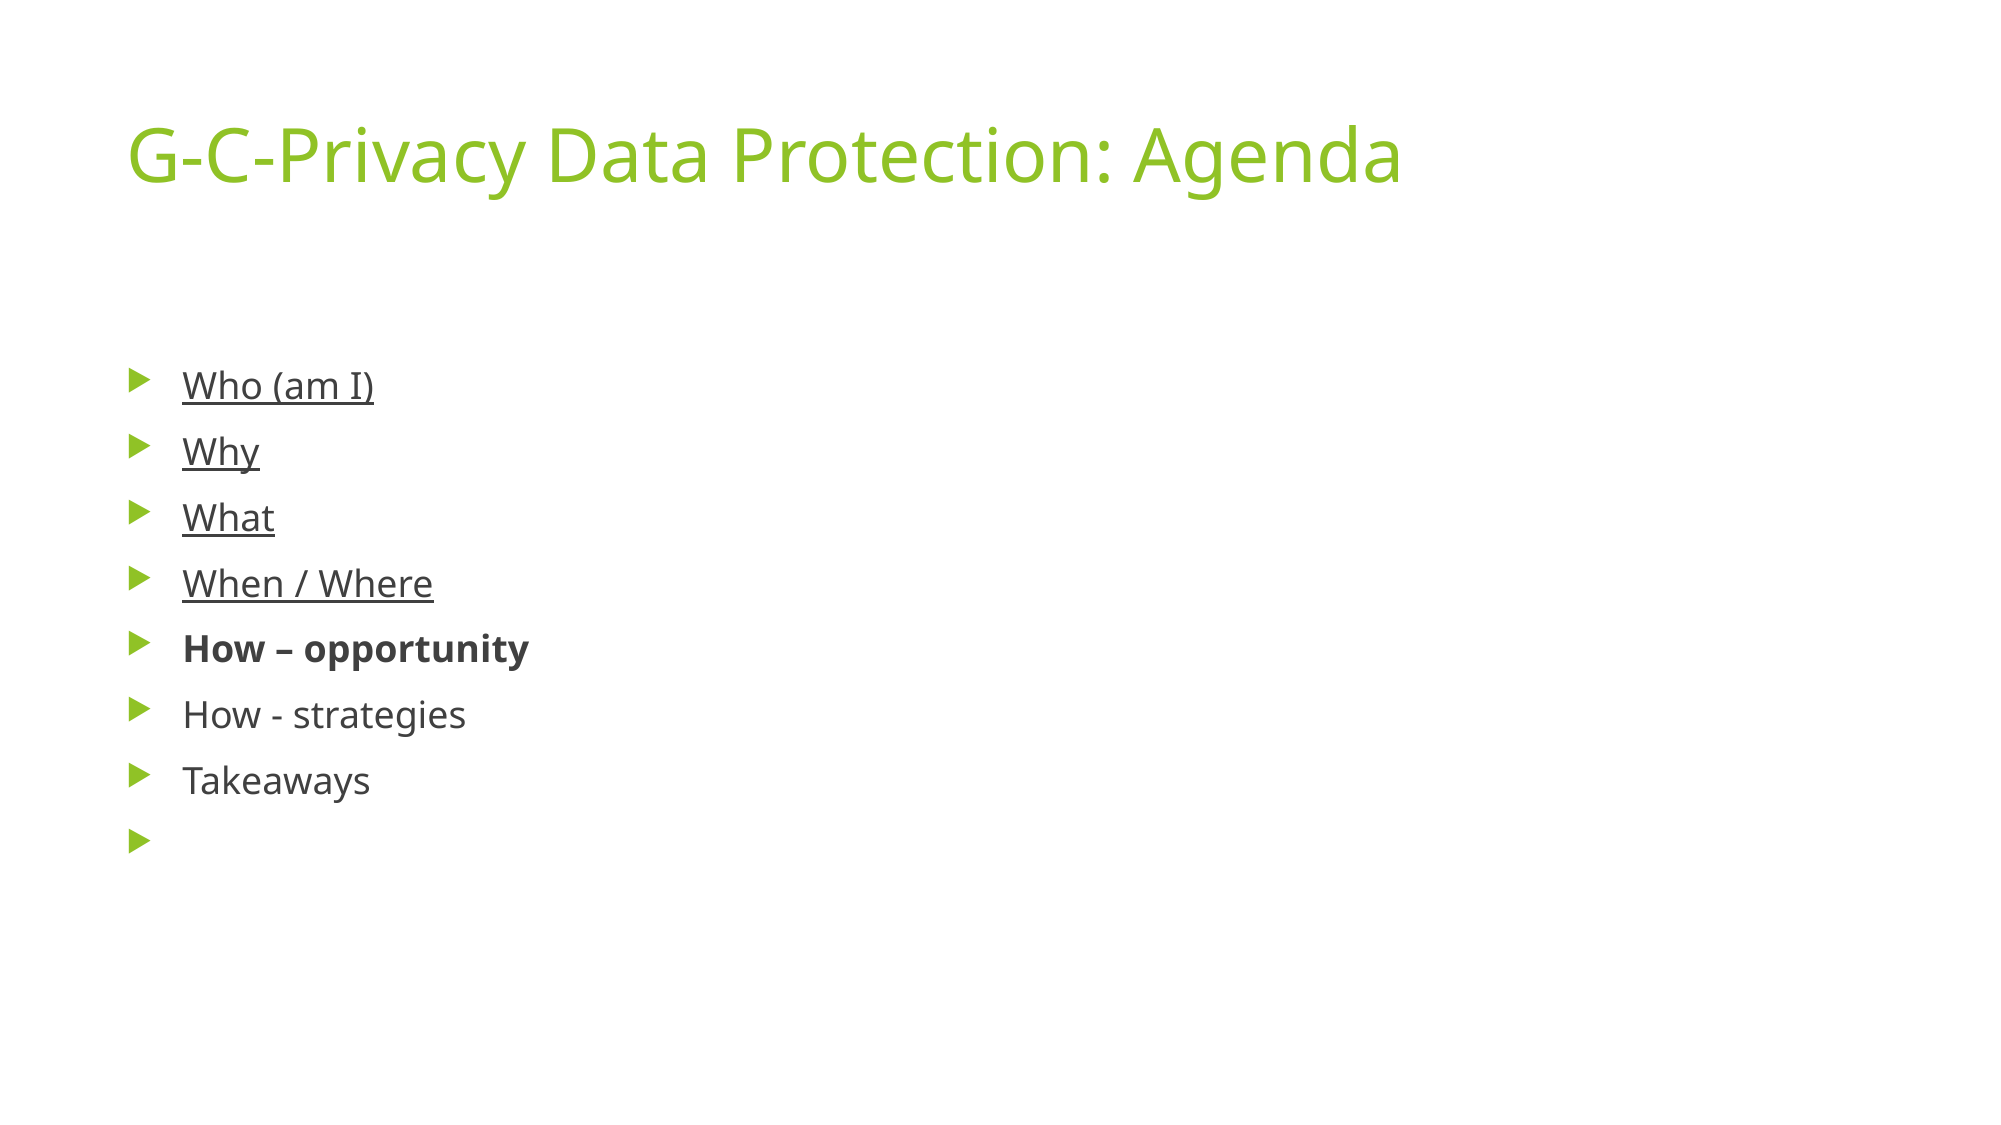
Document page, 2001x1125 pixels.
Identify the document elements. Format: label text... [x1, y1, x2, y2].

list Who (am I) Why What When / Where How – opportunity How - strategies Takeaways [111, 354, 1522, 992]
title G-C-Privacy Data Protection: Agenda [111, 99, 1522, 317]
